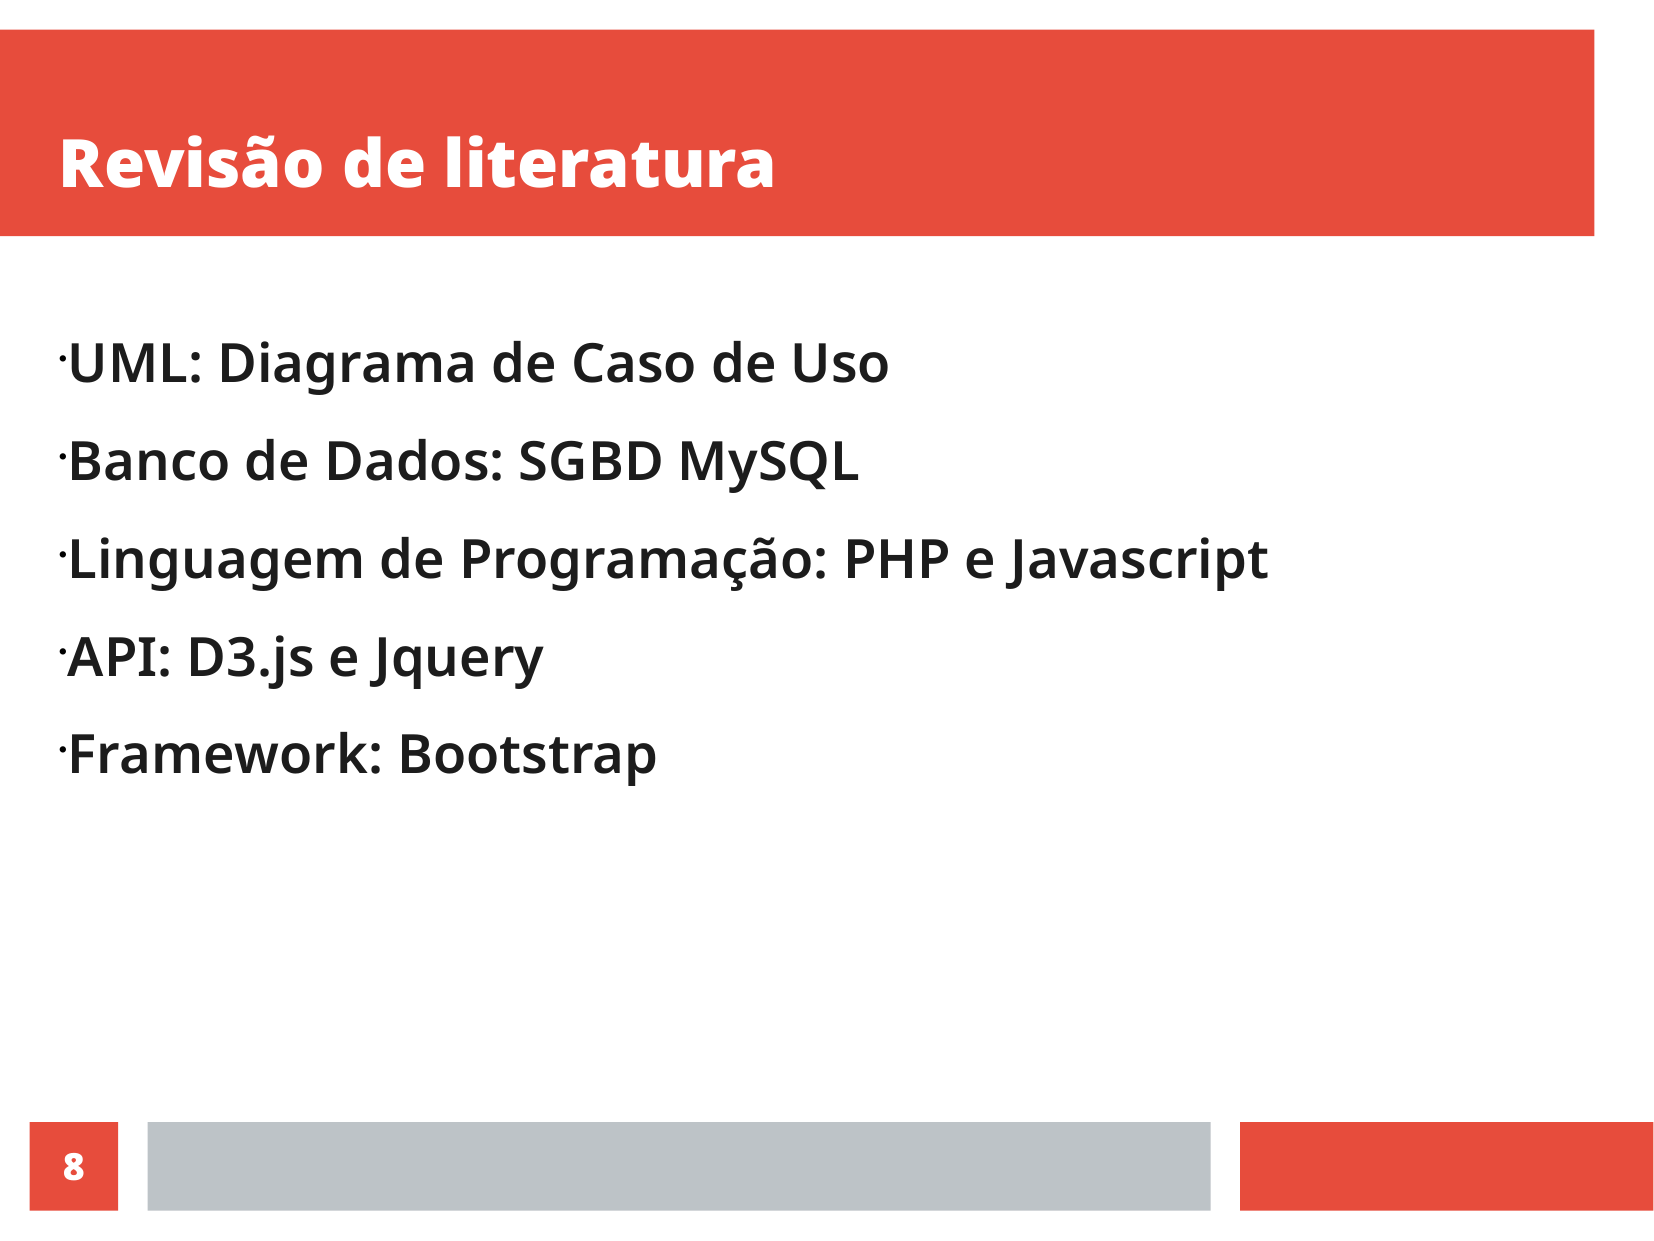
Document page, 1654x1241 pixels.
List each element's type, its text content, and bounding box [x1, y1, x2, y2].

title Revisão de literatura [59, 59, 1595, 207]
list UML: Diagrama de Caso de Uso Banco de Dados: SGBD MySQL Linguagem de Programação: PHP e Javascript API: D3.js e Jquery Framework: Bootstrap [59, 324, 1565, 1093]
